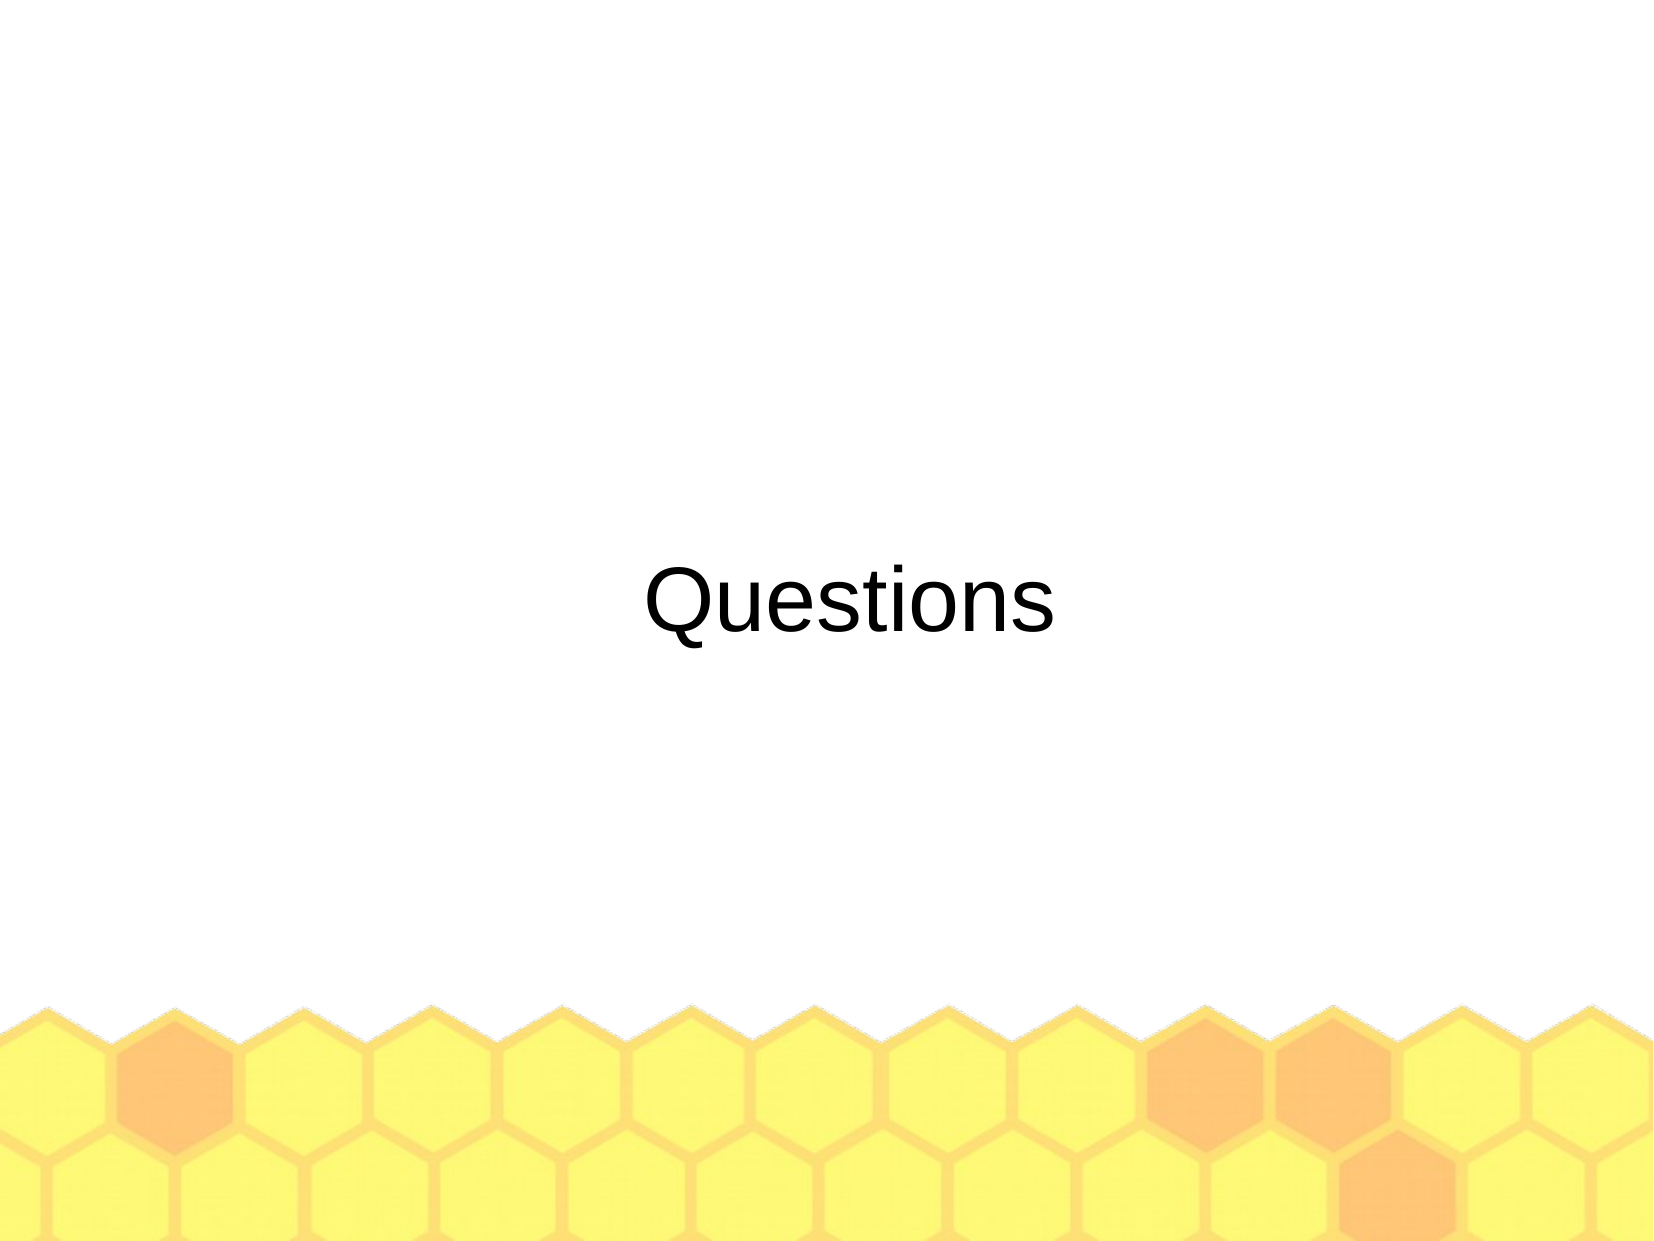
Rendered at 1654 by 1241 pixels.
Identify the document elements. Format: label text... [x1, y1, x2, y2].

title Questions [106, 496, 1595, 704]
picture [0, 1001, 1654, 1241]
